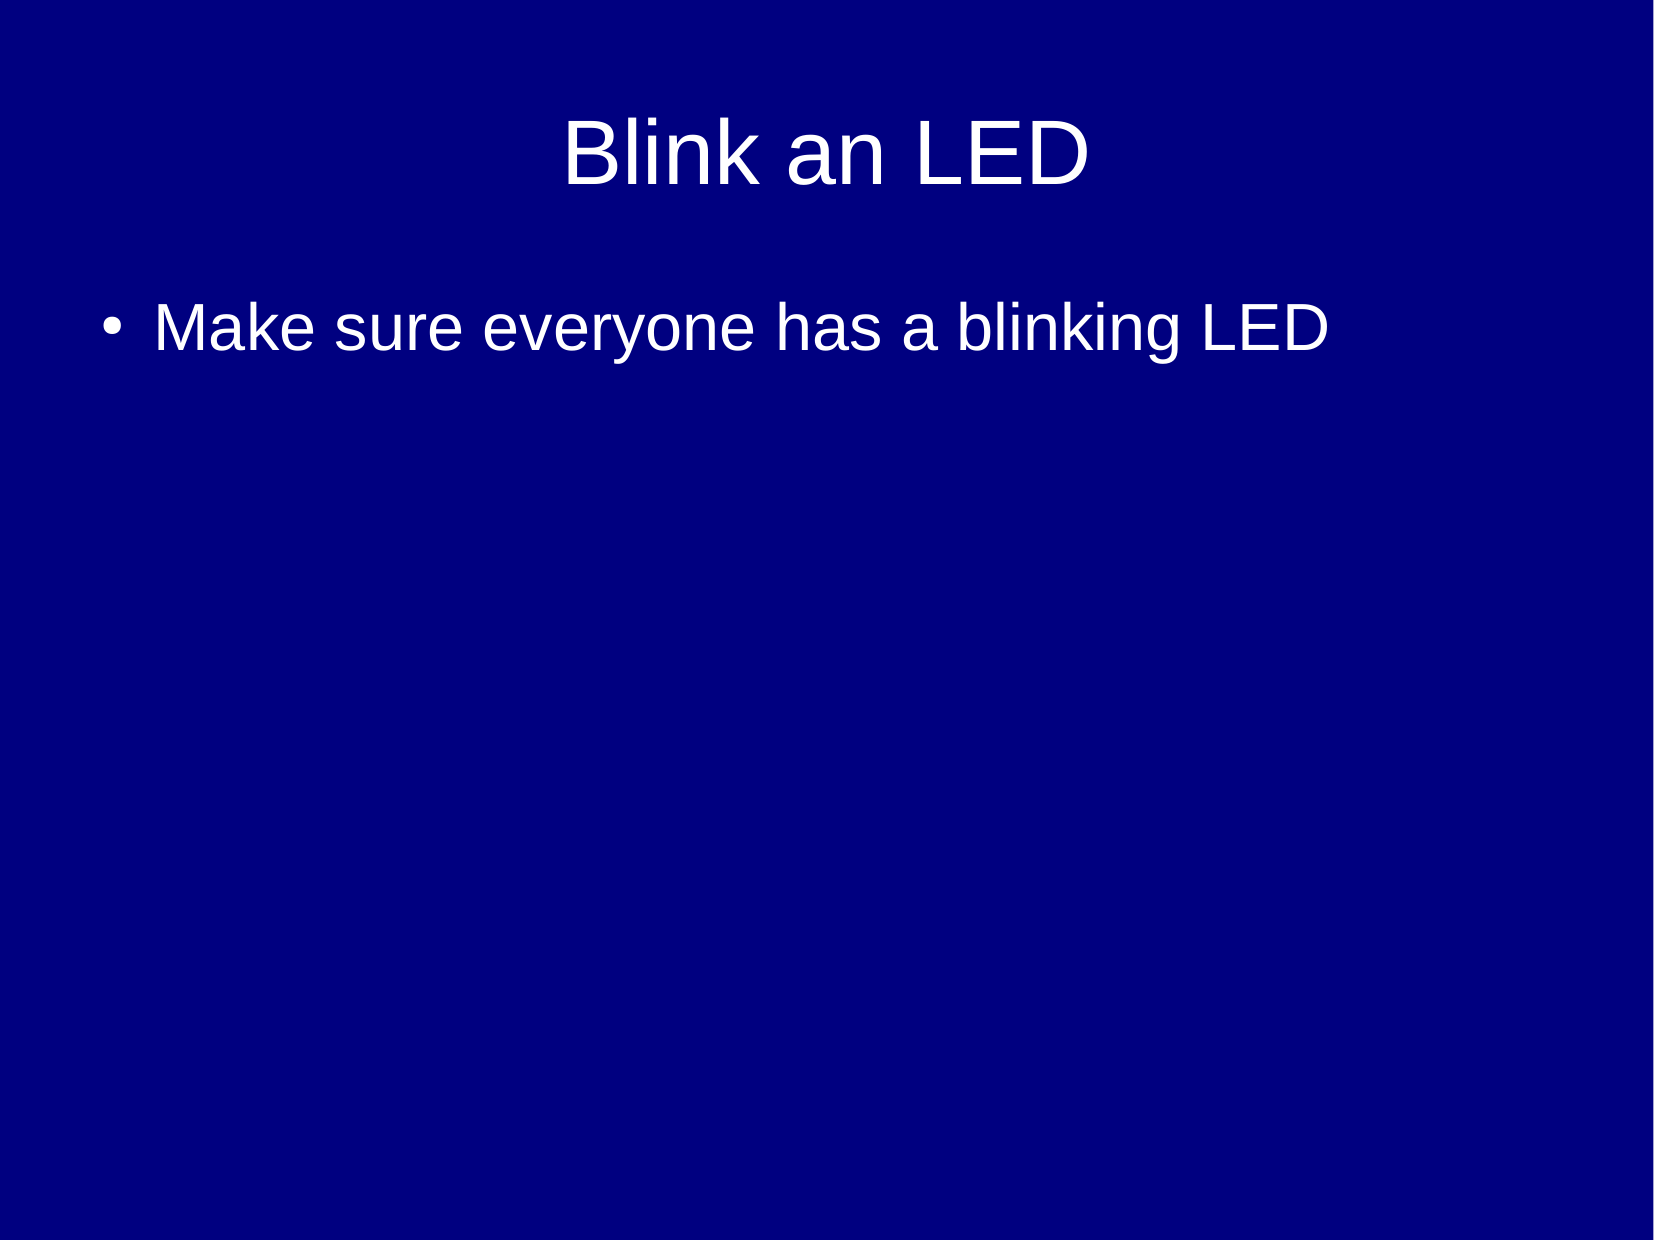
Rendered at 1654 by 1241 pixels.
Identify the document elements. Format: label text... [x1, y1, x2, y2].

title Blink an LED [82, 49, 1571, 257]
list Make sure everyone has a blinking LED [82, 290, 1571, 1109]
